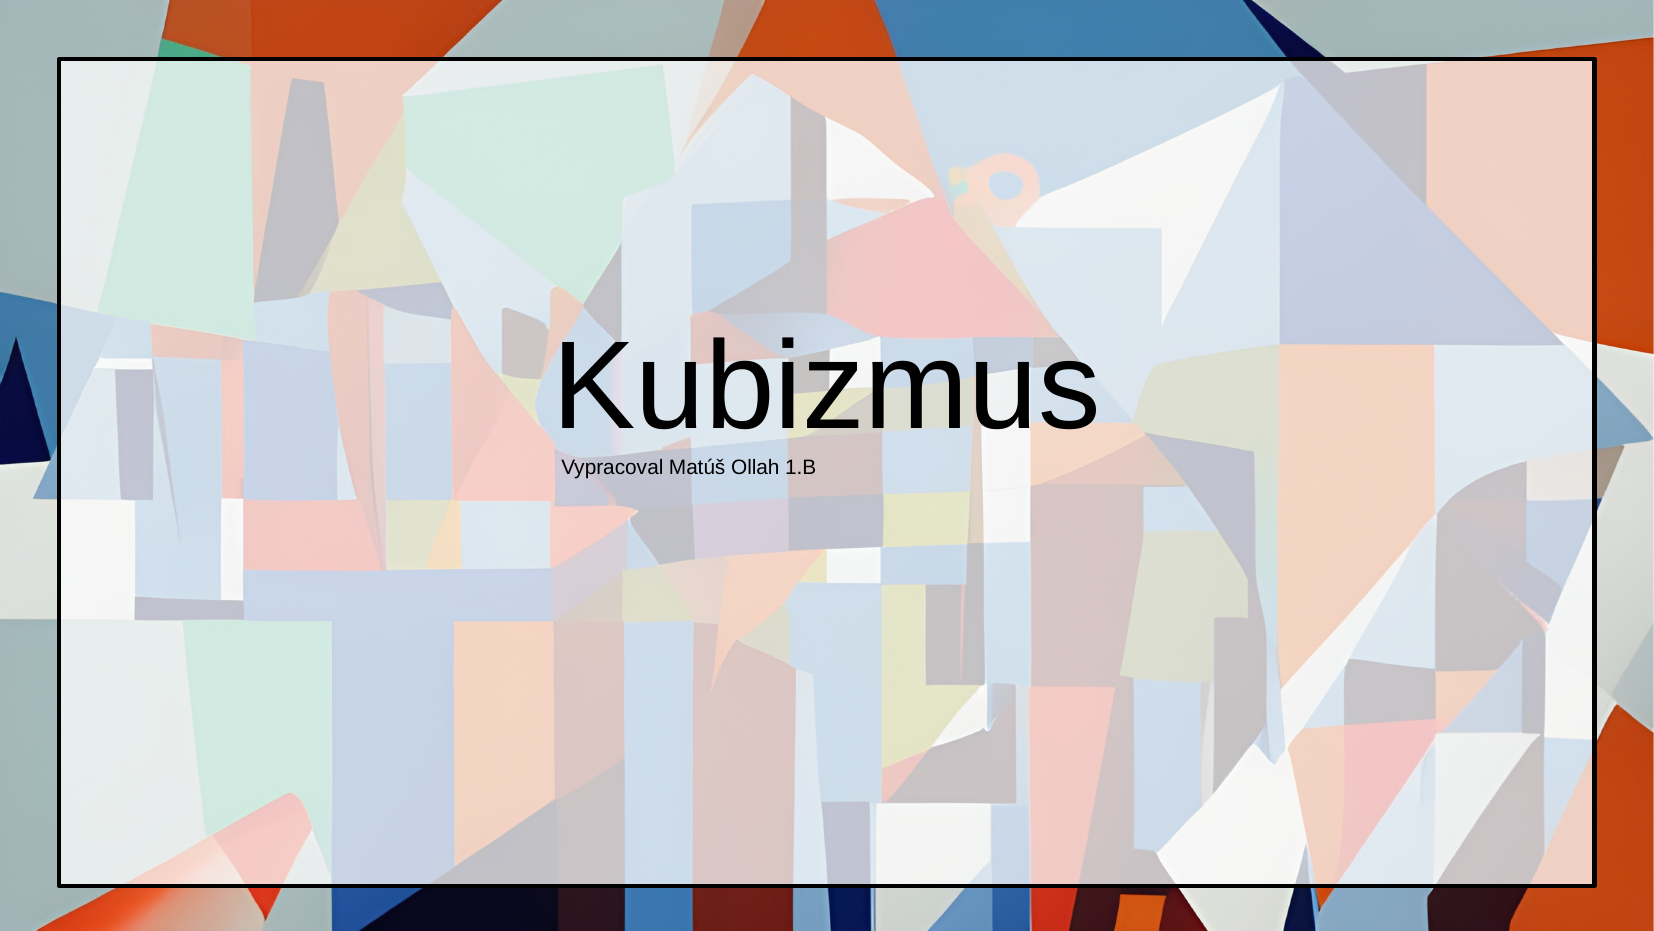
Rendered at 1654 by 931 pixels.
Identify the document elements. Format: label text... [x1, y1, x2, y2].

text_box [59, 59, 1595, 886]
subtitle Kubizmus Vypracoval Matúš Ollah 1.B [82, 37, 1571, 757]
picture [0, 0, 1654, 931]
